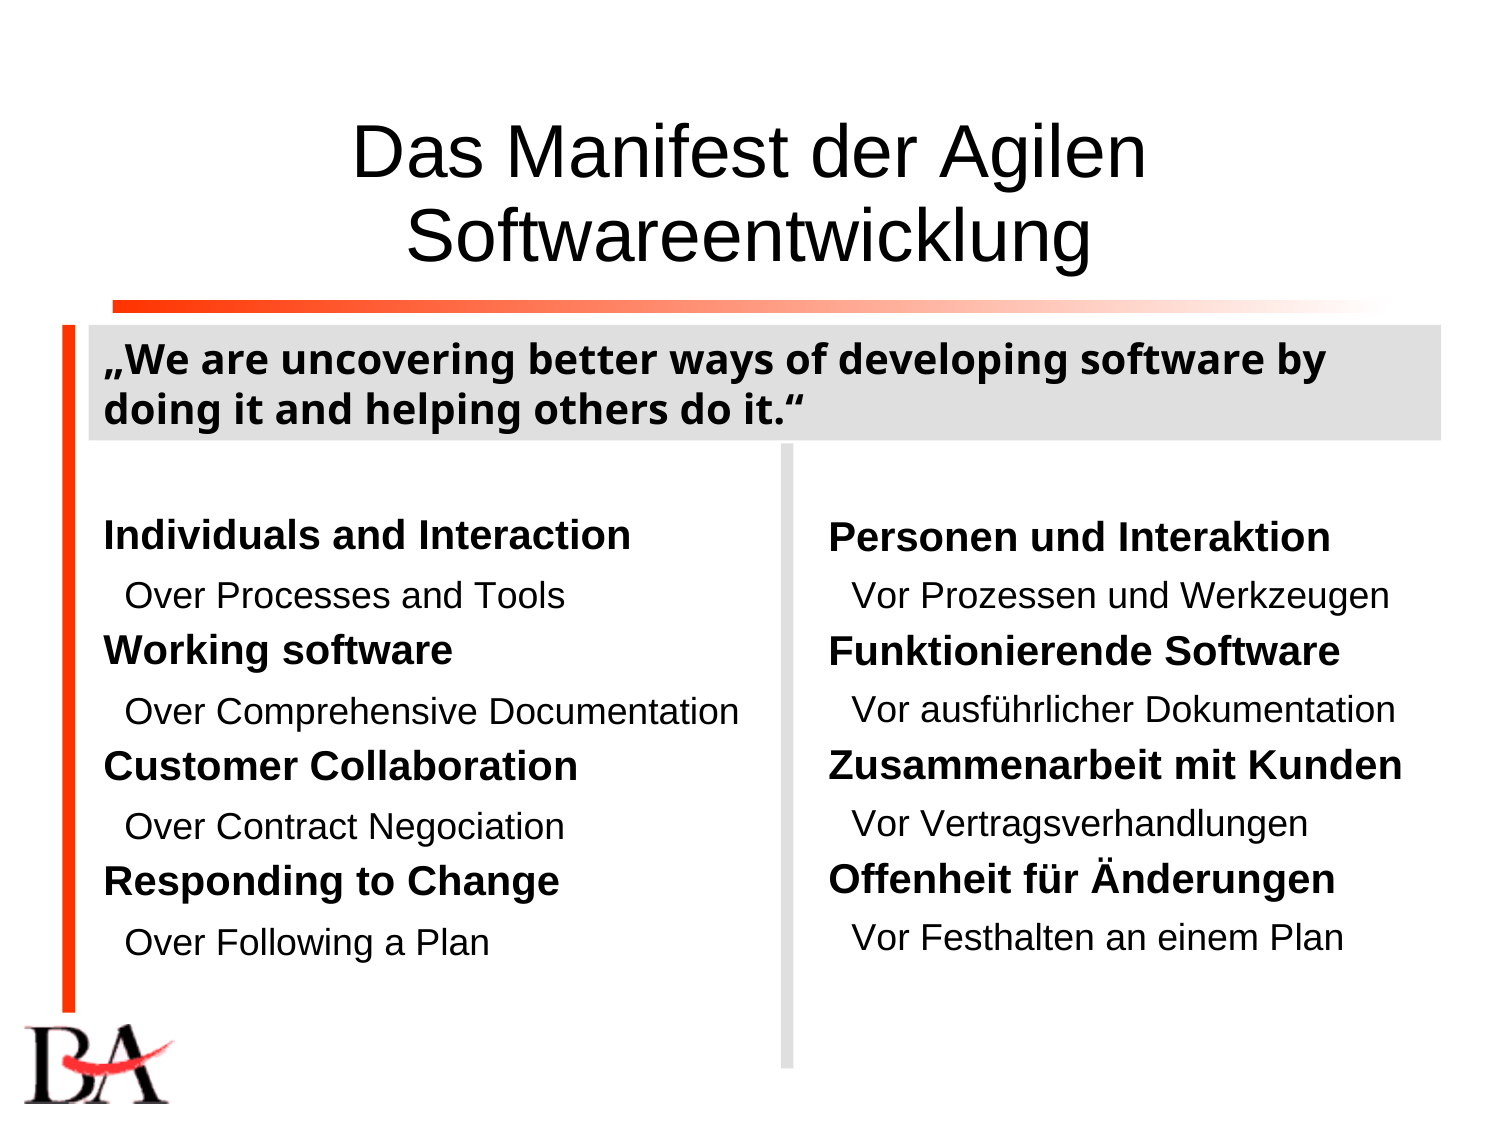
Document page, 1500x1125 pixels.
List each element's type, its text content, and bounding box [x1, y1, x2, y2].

text_box [780, 443, 794, 1069]
text_box „We are uncovering better ways of developing software by doing it and helping others do it.“ [88, 324, 1442, 441]
list Personen und Interaktion Vor Prozessen und Werkzeugen Funktionierende Software Vor ausführlicher Dokumentation Zusammenarbeit mit Kunden Vor Vertragsverhandlungen Offenheit für Änderungen Vor Festhalten an einem Plan [813, 506, 1500, 1082]
picture [24, 1024, 175, 1104]
list Individuals and Interaction Over Processes and Tools Working software Over Comprehensive Documentation Customer Collaboration Over Contract Negociation Responding to Change Over Following a Plan [88, 503, 799, 1079]
title Das Manifest der Agilen Softwareentwicklung [112, 76, 1388, 312]
